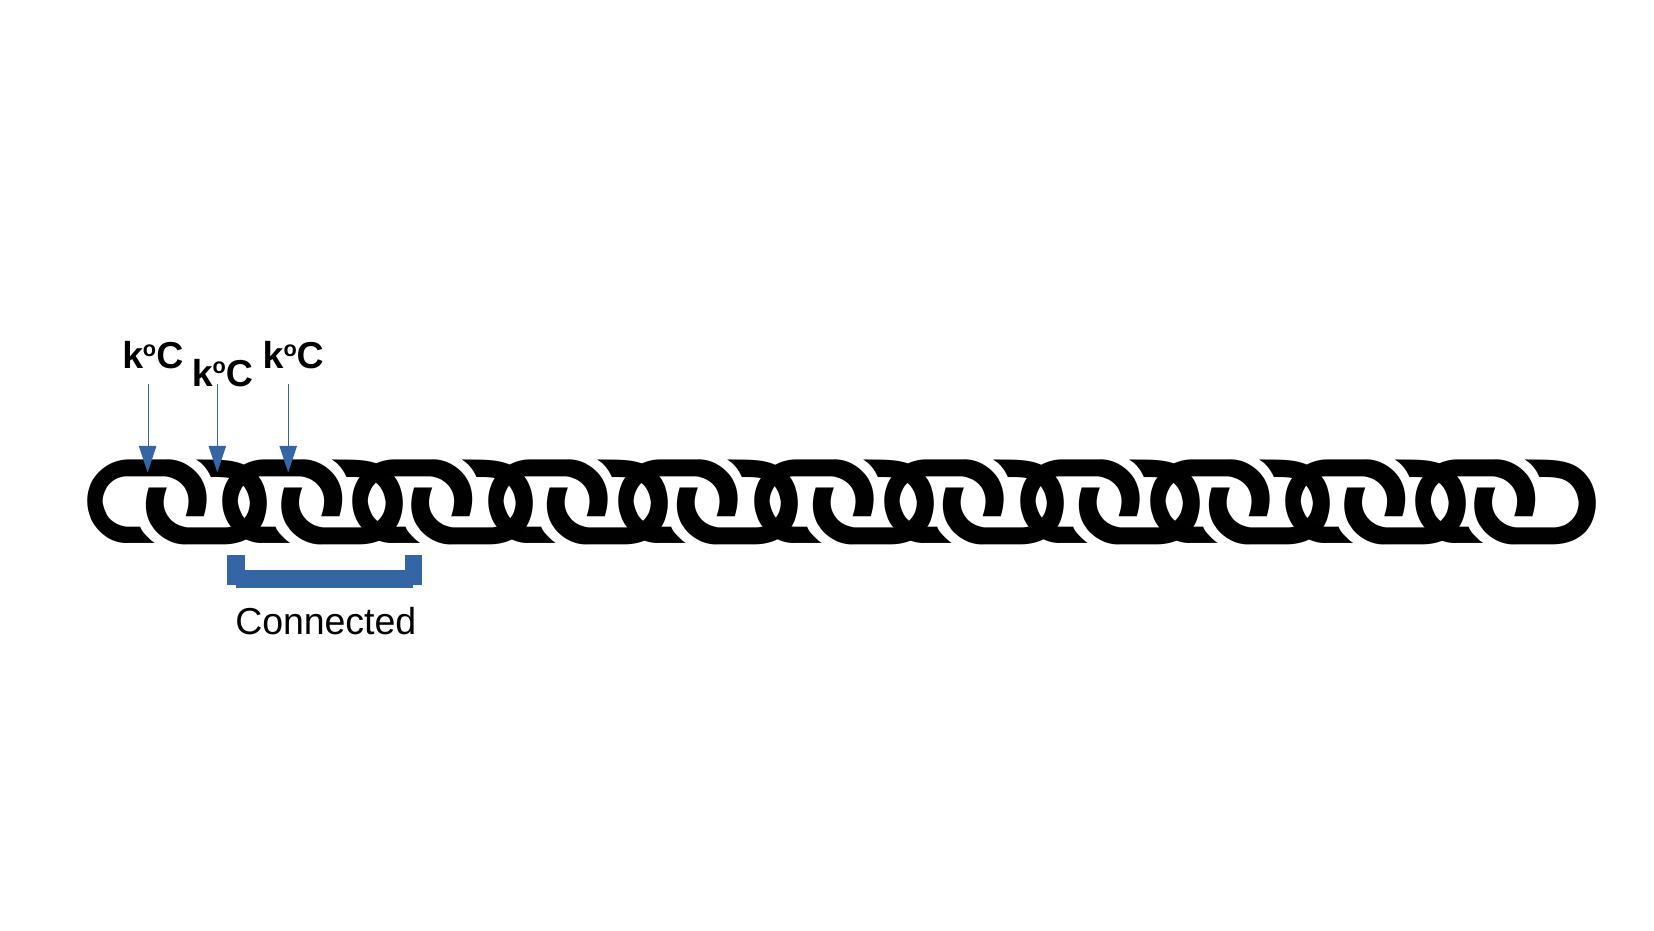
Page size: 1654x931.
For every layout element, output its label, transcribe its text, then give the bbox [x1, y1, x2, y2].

picture [59, 383, 1625, 621]
text_box Connected [220, 592, 432, 650]
text_box koC [177, 344, 268, 402]
text_box koC [107, 327, 199, 384]
text_box koC [248, 327, 339, 384]
